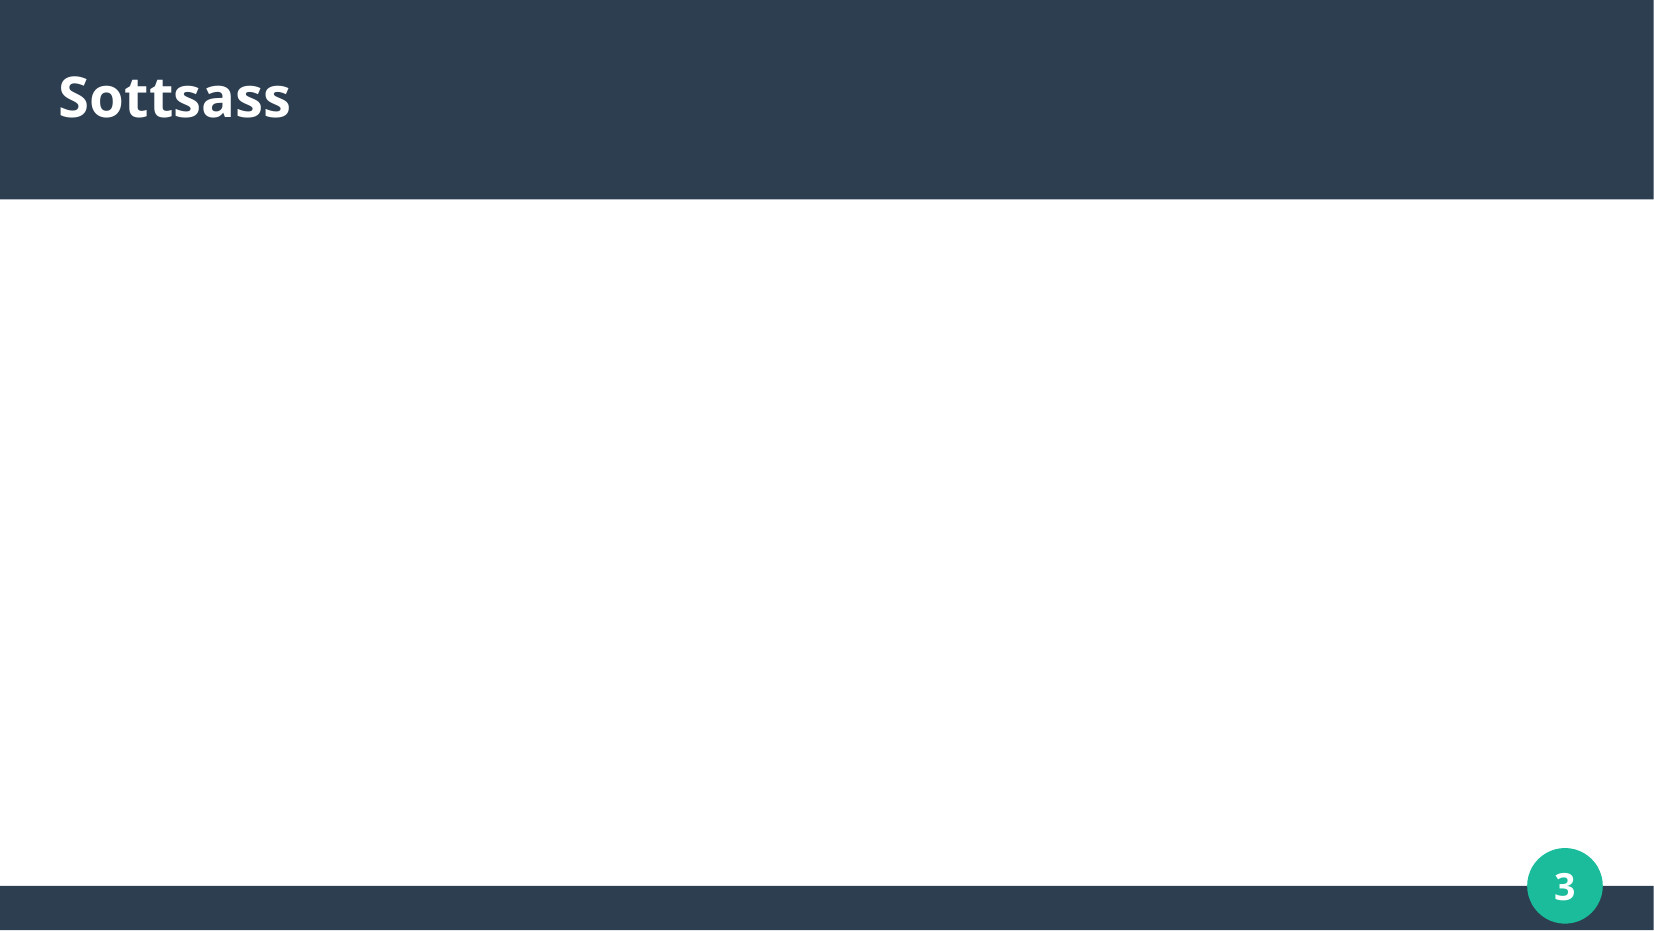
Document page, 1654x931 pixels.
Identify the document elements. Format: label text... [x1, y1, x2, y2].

title Sottsass [59, 37, 1595, 155]
